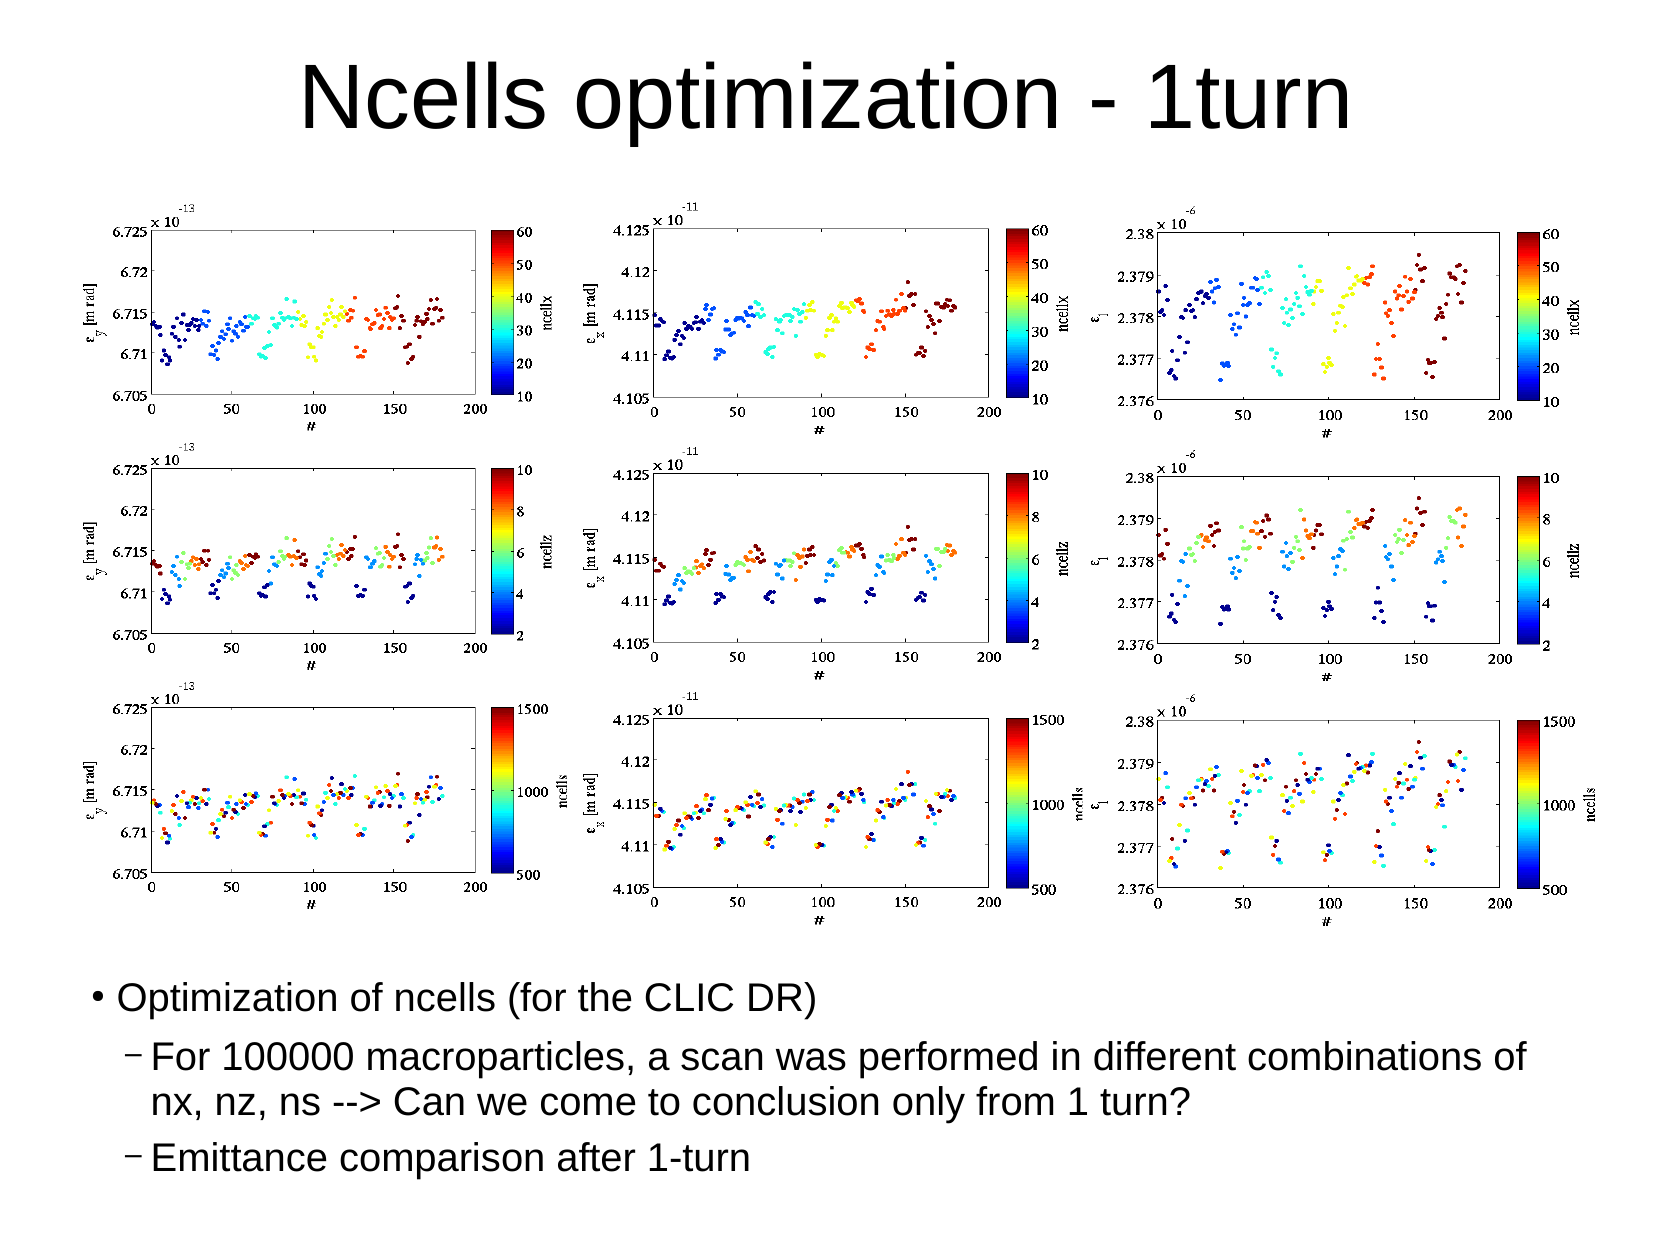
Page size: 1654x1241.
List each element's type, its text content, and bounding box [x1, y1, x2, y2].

title Ncells optimization - 1turn [82, 31, 1571, 163]
list Optimization of ncells (for the CLIC DR) For 100000 macroparticles, a scan was performed in different combinations of nx, nz, ns --> Can we come to conclusion only from 1 turn? Emittance comparison after 1-turn [82, 975, 1576, 1186]
picture [71, 200, 1610, 936]
